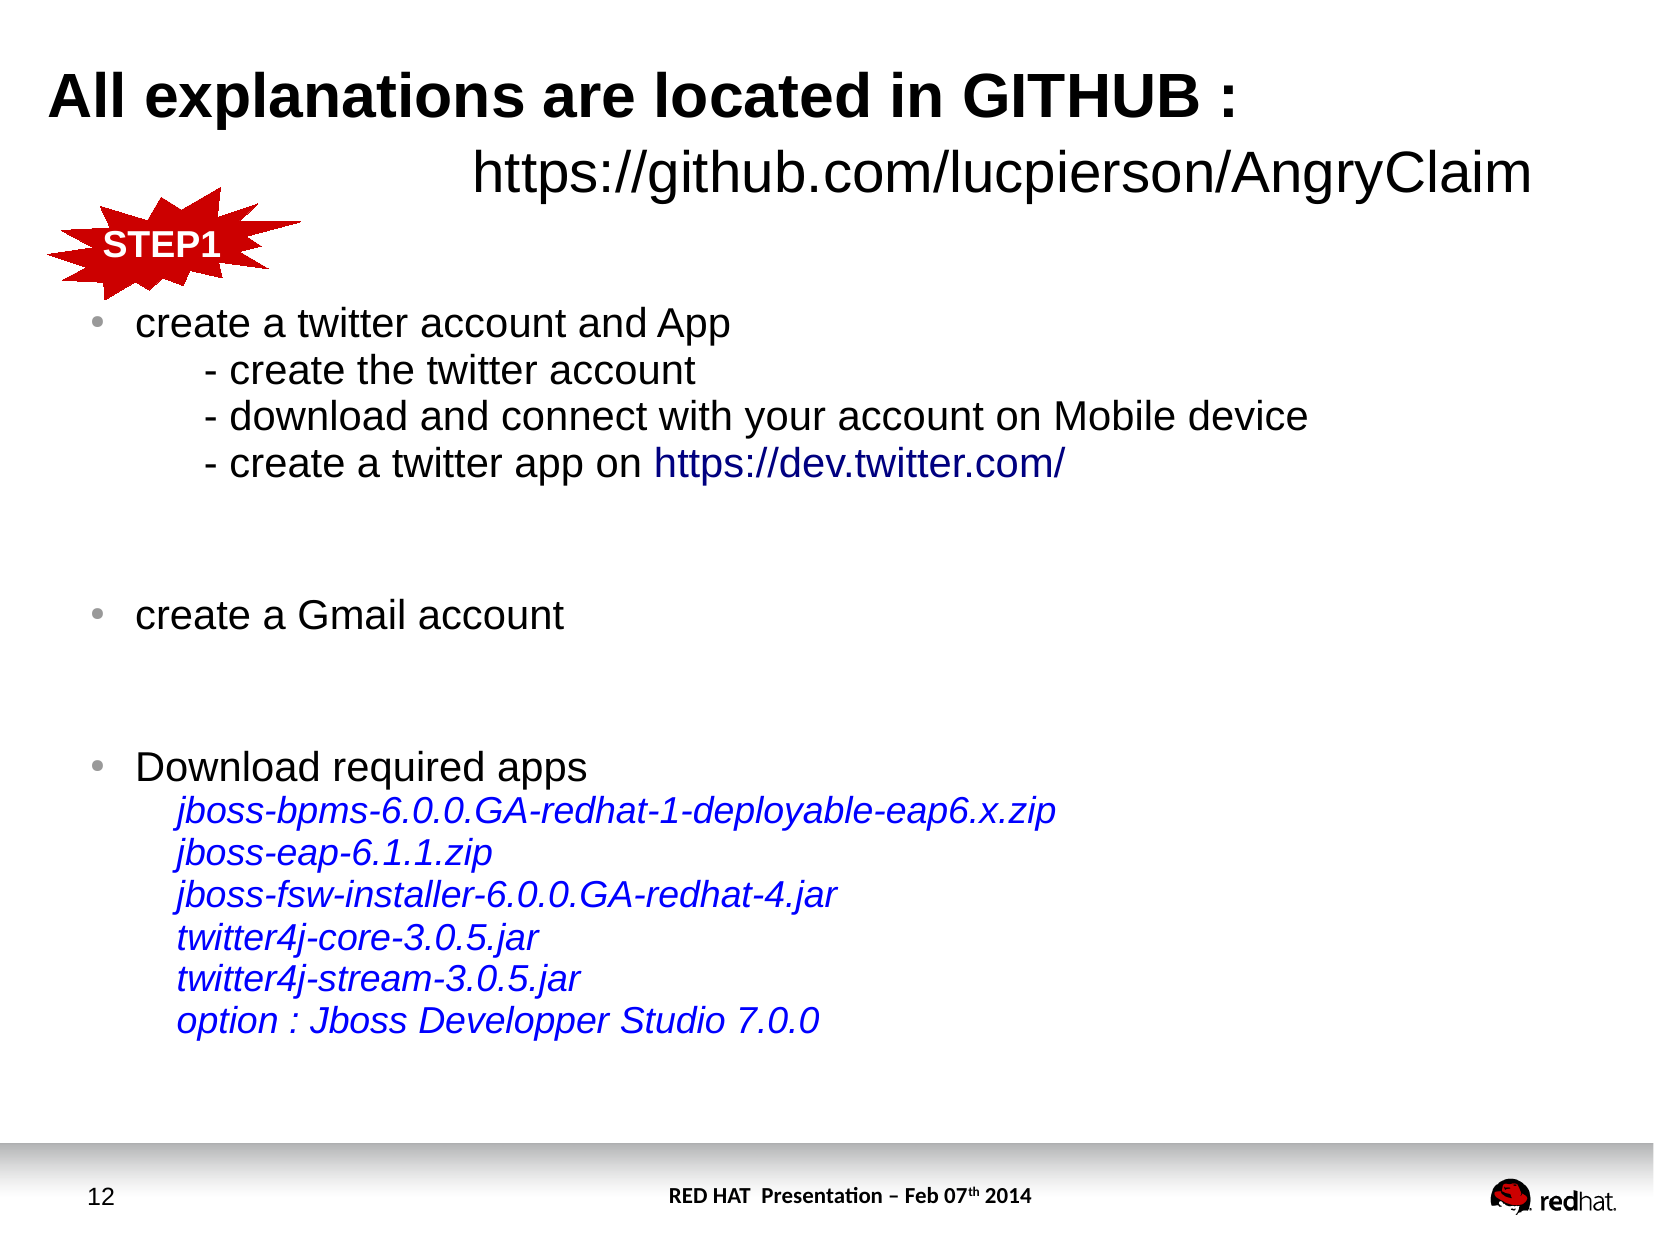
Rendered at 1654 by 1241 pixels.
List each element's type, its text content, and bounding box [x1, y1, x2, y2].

list create a twitter account and App - create the twitter account - download and connect with your account on Mobile device - create a twitter app on https://dev.twitter.com/ create a Gmail account Download required apps jboss-bpms-6.0.0.GA-redhat-1-deployable-eap6.x.zip jboss-eap-6.1.1.zip jboss-fsw-installer-6.0.0.GA-redhat-4.jar twitter4j-core-3.0.5.jar twitter4j-stream-3.0.5.jar option : Jboss Developper Studio 7.0.0 [75, 300, 1613, 1118]
text_box STEP1 [47, 187, 301, 300]
picture [0, 1143, 1654, 1241]
list https://github.com/lucpierson/AngryClaim [412, 140, 1576, 226]
title All explanations are located in GITHUB : [47, 2, 1536, 190]
